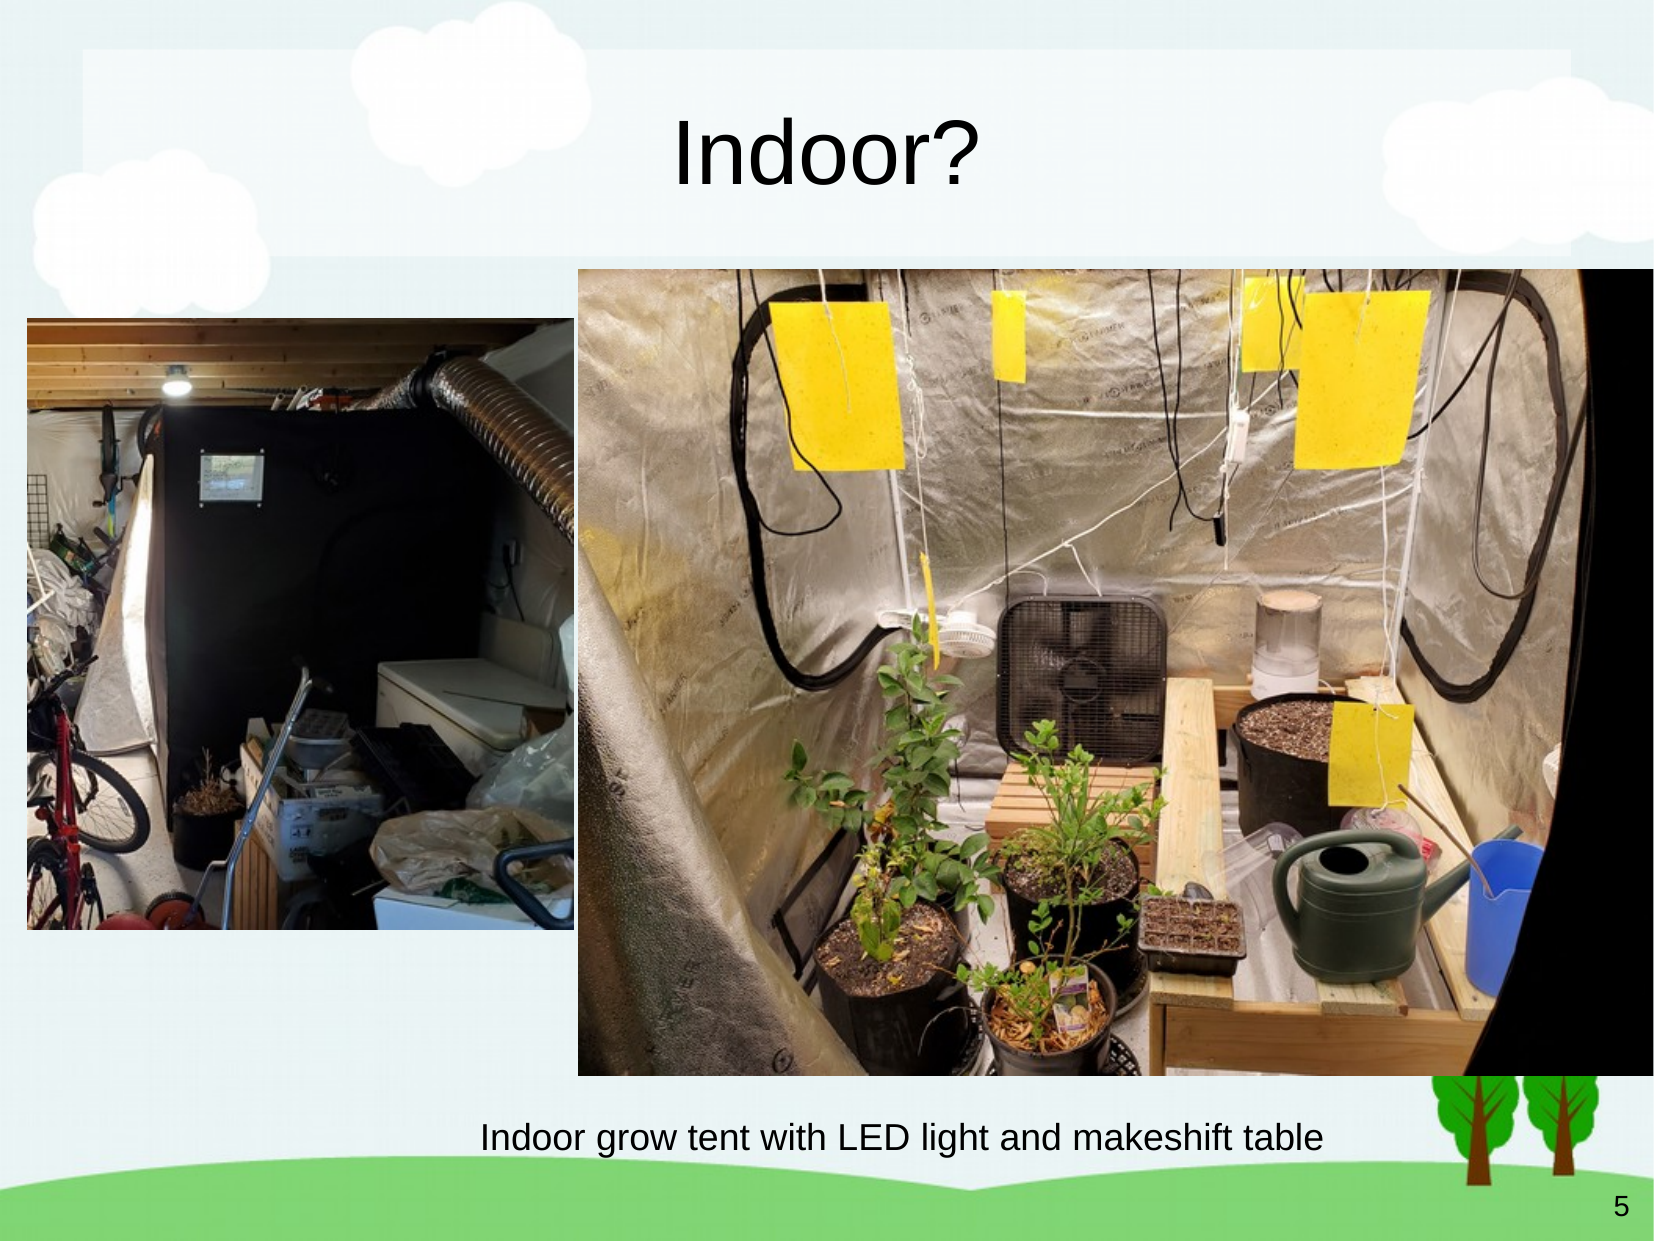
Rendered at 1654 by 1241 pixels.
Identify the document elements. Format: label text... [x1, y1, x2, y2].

text_box Indoor grow tent with LED light and makeshift table [465, 1109, 1340, 1166]
picture [0, 0, 1654, 1241]
title Indoor? [82, 49, 1571, 257]
